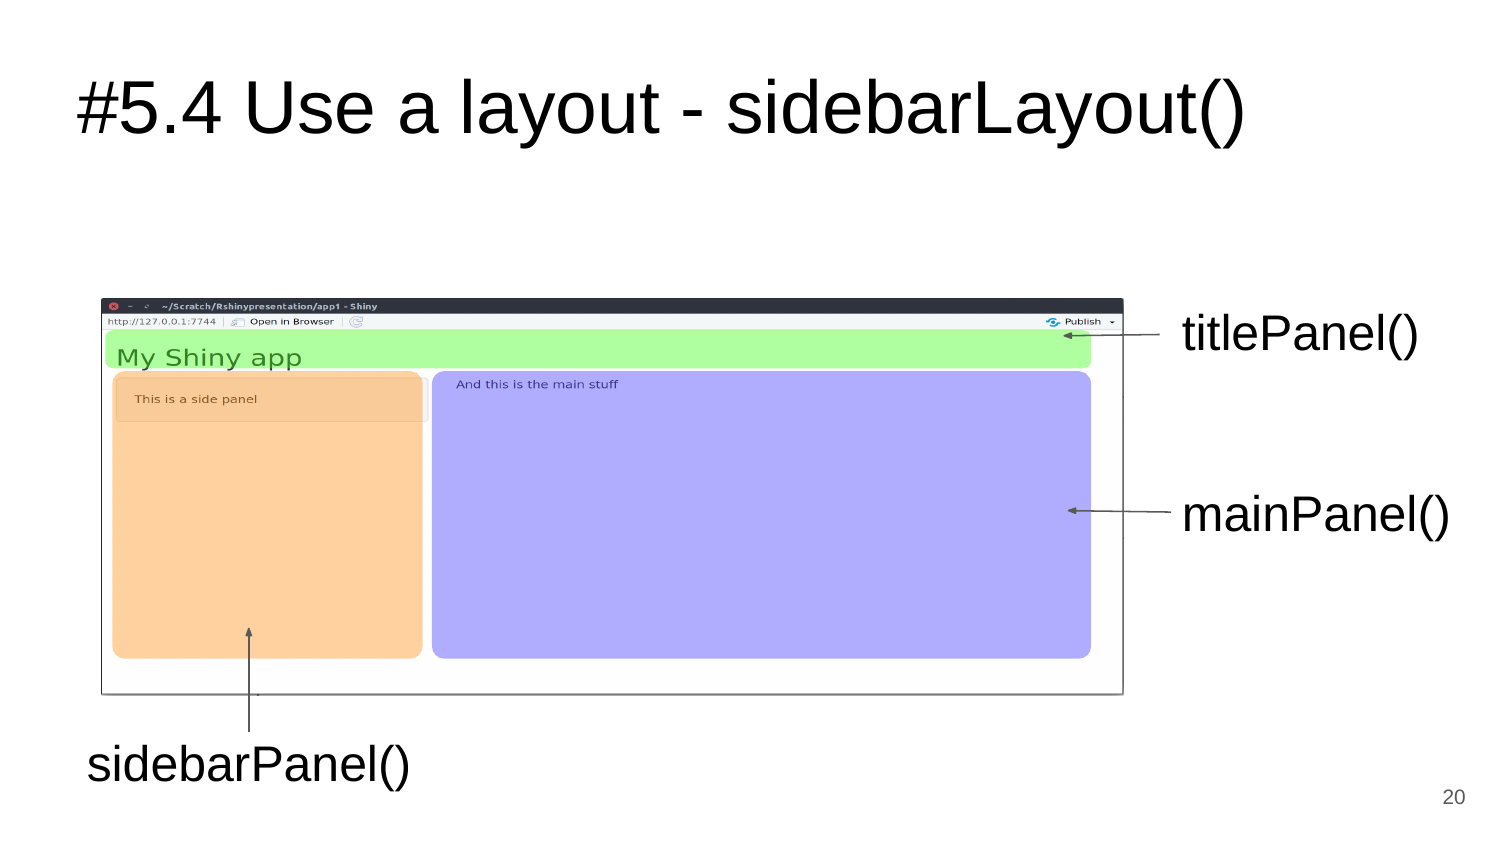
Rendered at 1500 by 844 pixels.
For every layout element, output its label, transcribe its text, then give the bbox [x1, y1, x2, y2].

text_box [112, 371, 423, 659]
slide_number <number> [1438, 783, 1470, 844]
text_box titlePanel() mainPanel() [1179, 298, 1454, 542]
text_box sidebarPanel() [84, 729, 415, 792]
title #5.4 Use a layout - sidebarLayout() [75, 56, 1254, 200]
text_box [105, 330, 1092, 369]
text_box [431, 371, 1092, 659]
picture [101, 298, 1124, 696]
